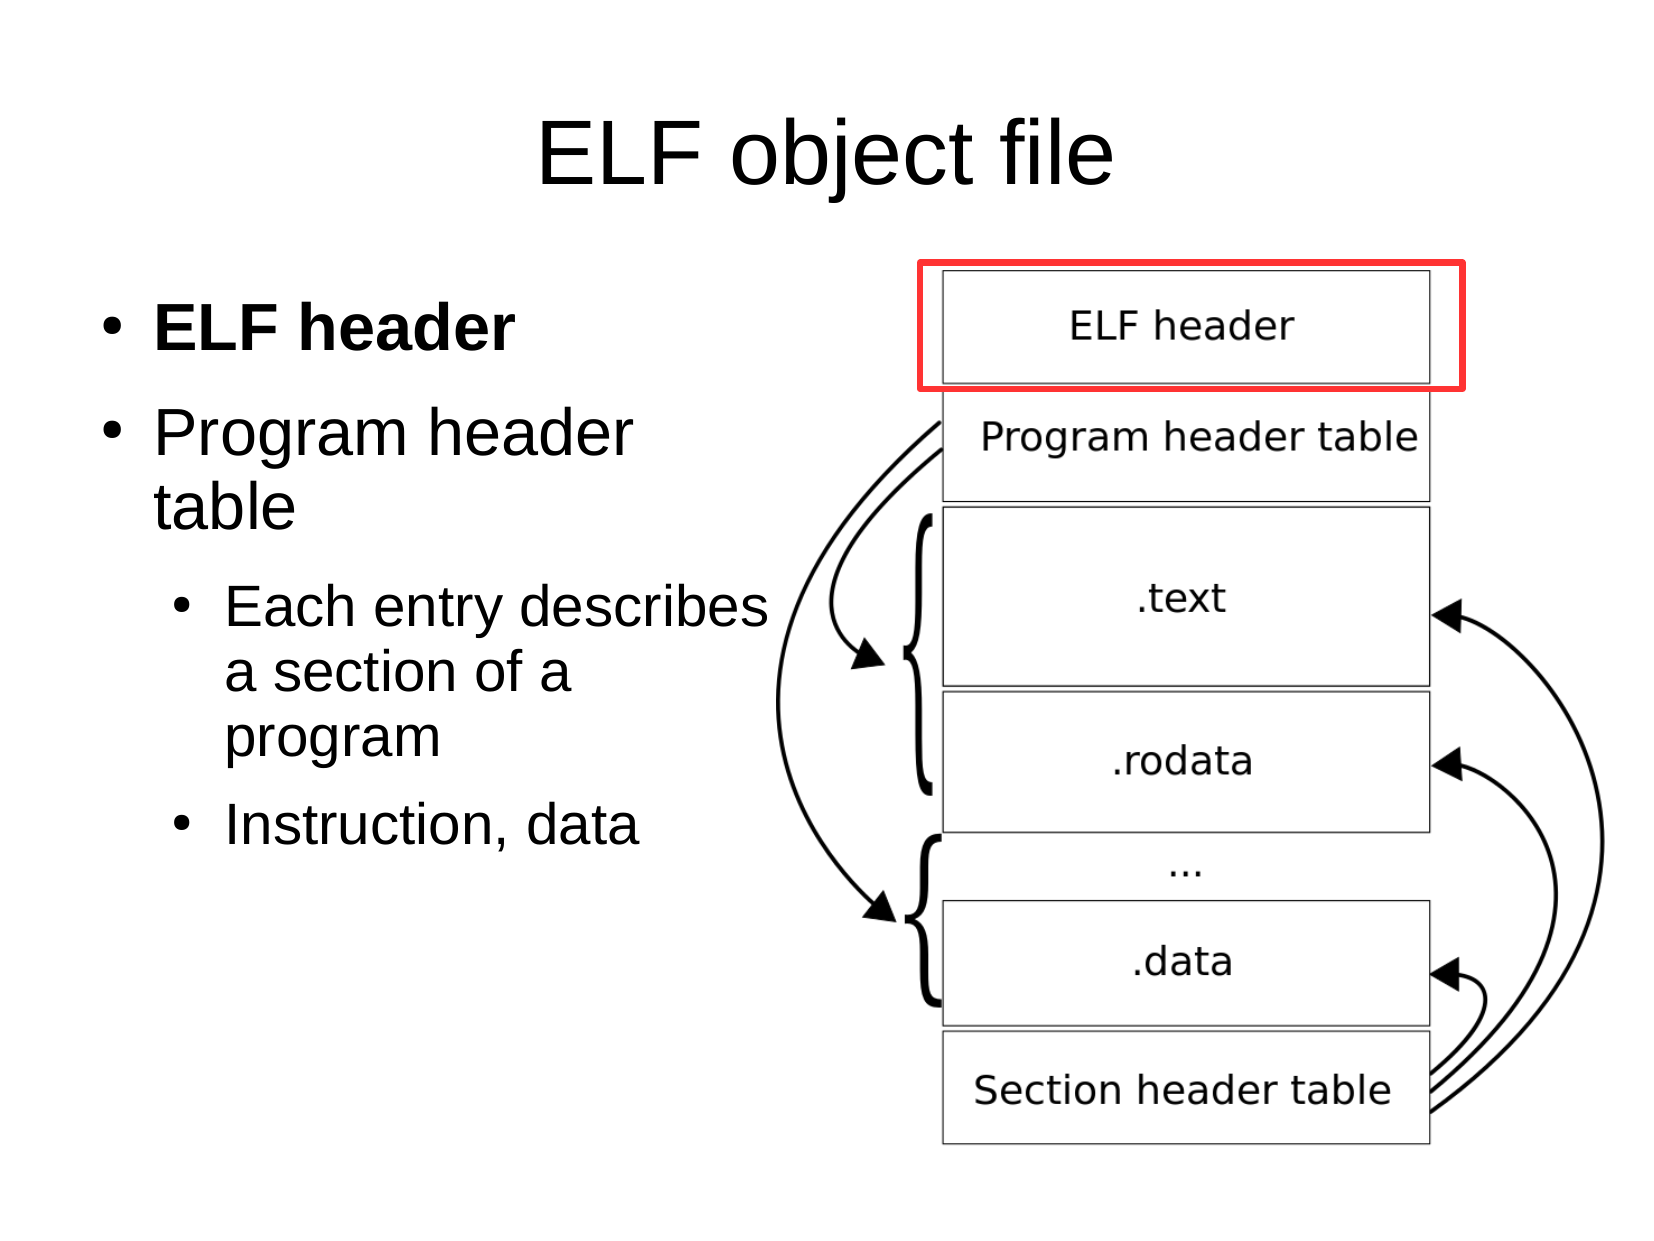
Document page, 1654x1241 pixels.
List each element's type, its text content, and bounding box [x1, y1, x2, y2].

title ELF object file [82, 49, 1571, 257]
picture [776, 250, 1605, 1169]
list ELF header Program header table Each entry describes a section of a program Instruction, data [82, 290, 776, 1010]
